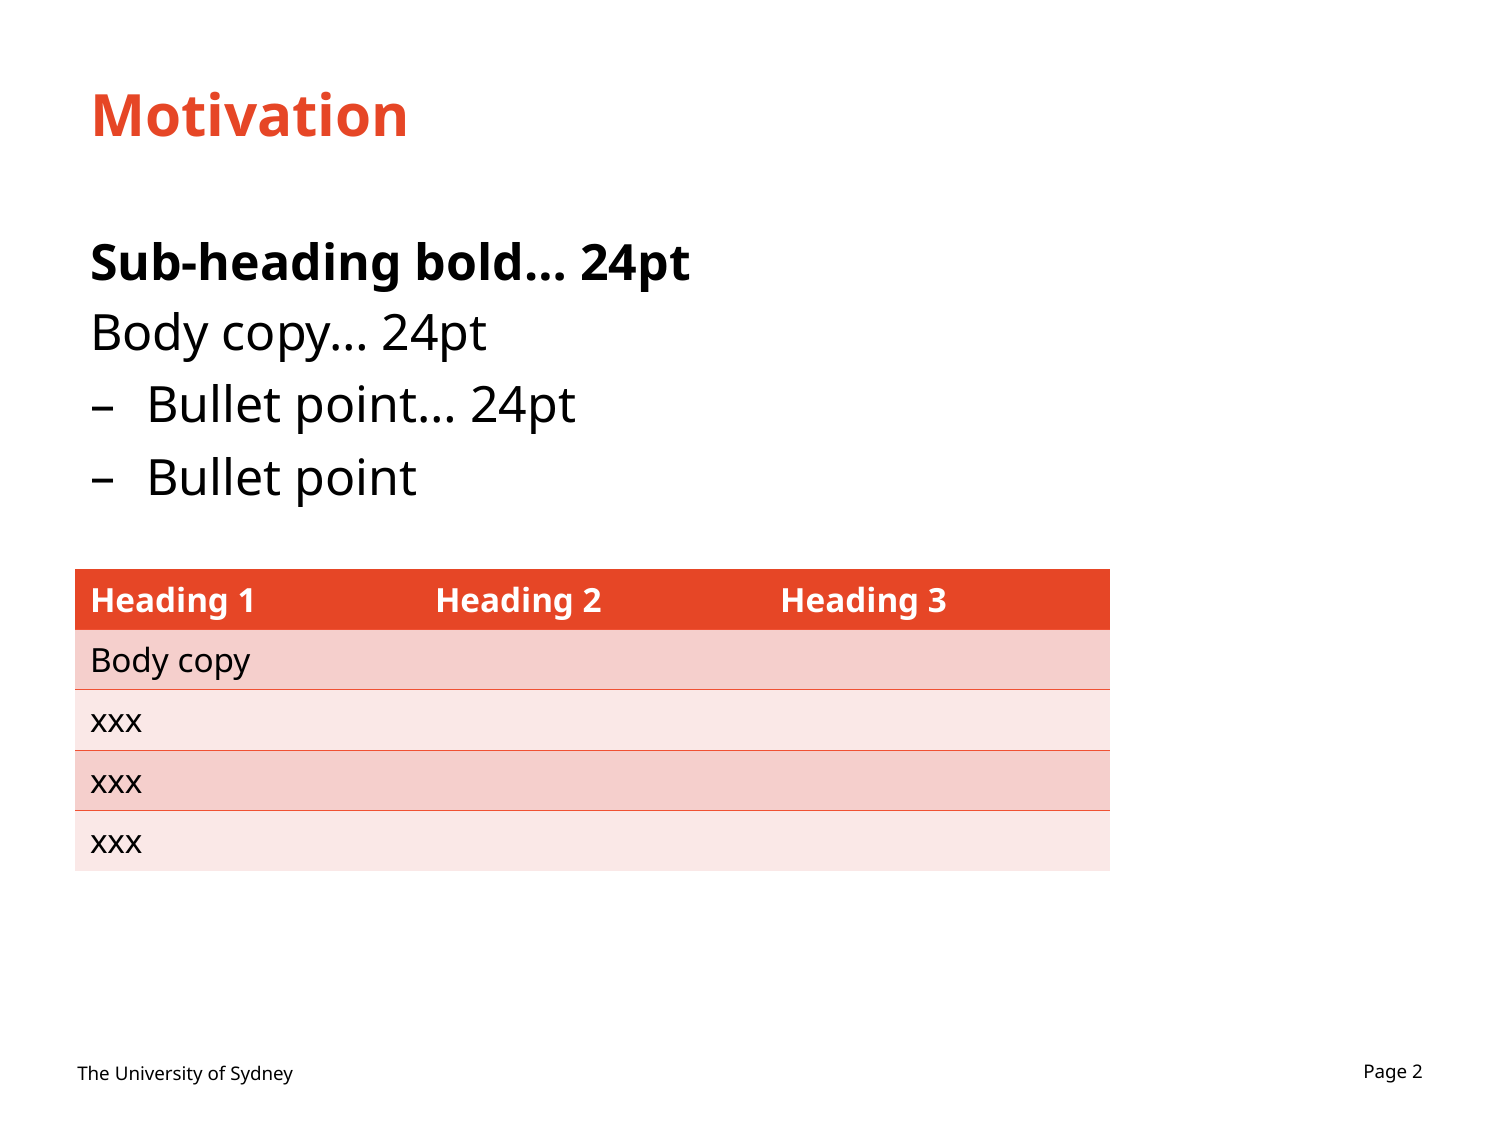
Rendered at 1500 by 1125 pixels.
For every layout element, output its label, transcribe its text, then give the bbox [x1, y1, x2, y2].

table_cell Body copy [75, 630, 420, 689]
list Sub-heading bold… 24pt Body copy… 24pt Bullet point… 24pt Bullet point [75, 222, 1425, 1005]
table_cell [420, 690, 765, 750]
table_cell [765, 751, 1110, 810]
table_header Heading 3 [765, 569, 1110, 629]
table_cell xxx [75, 811, 420, 871]
table_cell [765, 690, 1110, 750]
table_cell [765, 811, 1110, 871]
table_cell xxx [75, 751, 420, 810]
table_cell xxx [75, 690, 420, 750]
table_cell [420, 630, 765, 689]
table_header Heading 1 [75, 569, 420, 629]
table_cell [420, 751, 765, 810]
table_header Heading 2 [420, 569, 765, 629]
table_cell [420, 811, 765, 871]
table_cell [765, 630, 1110, 689]
title Motivation [75, 19, 1425, 207]
